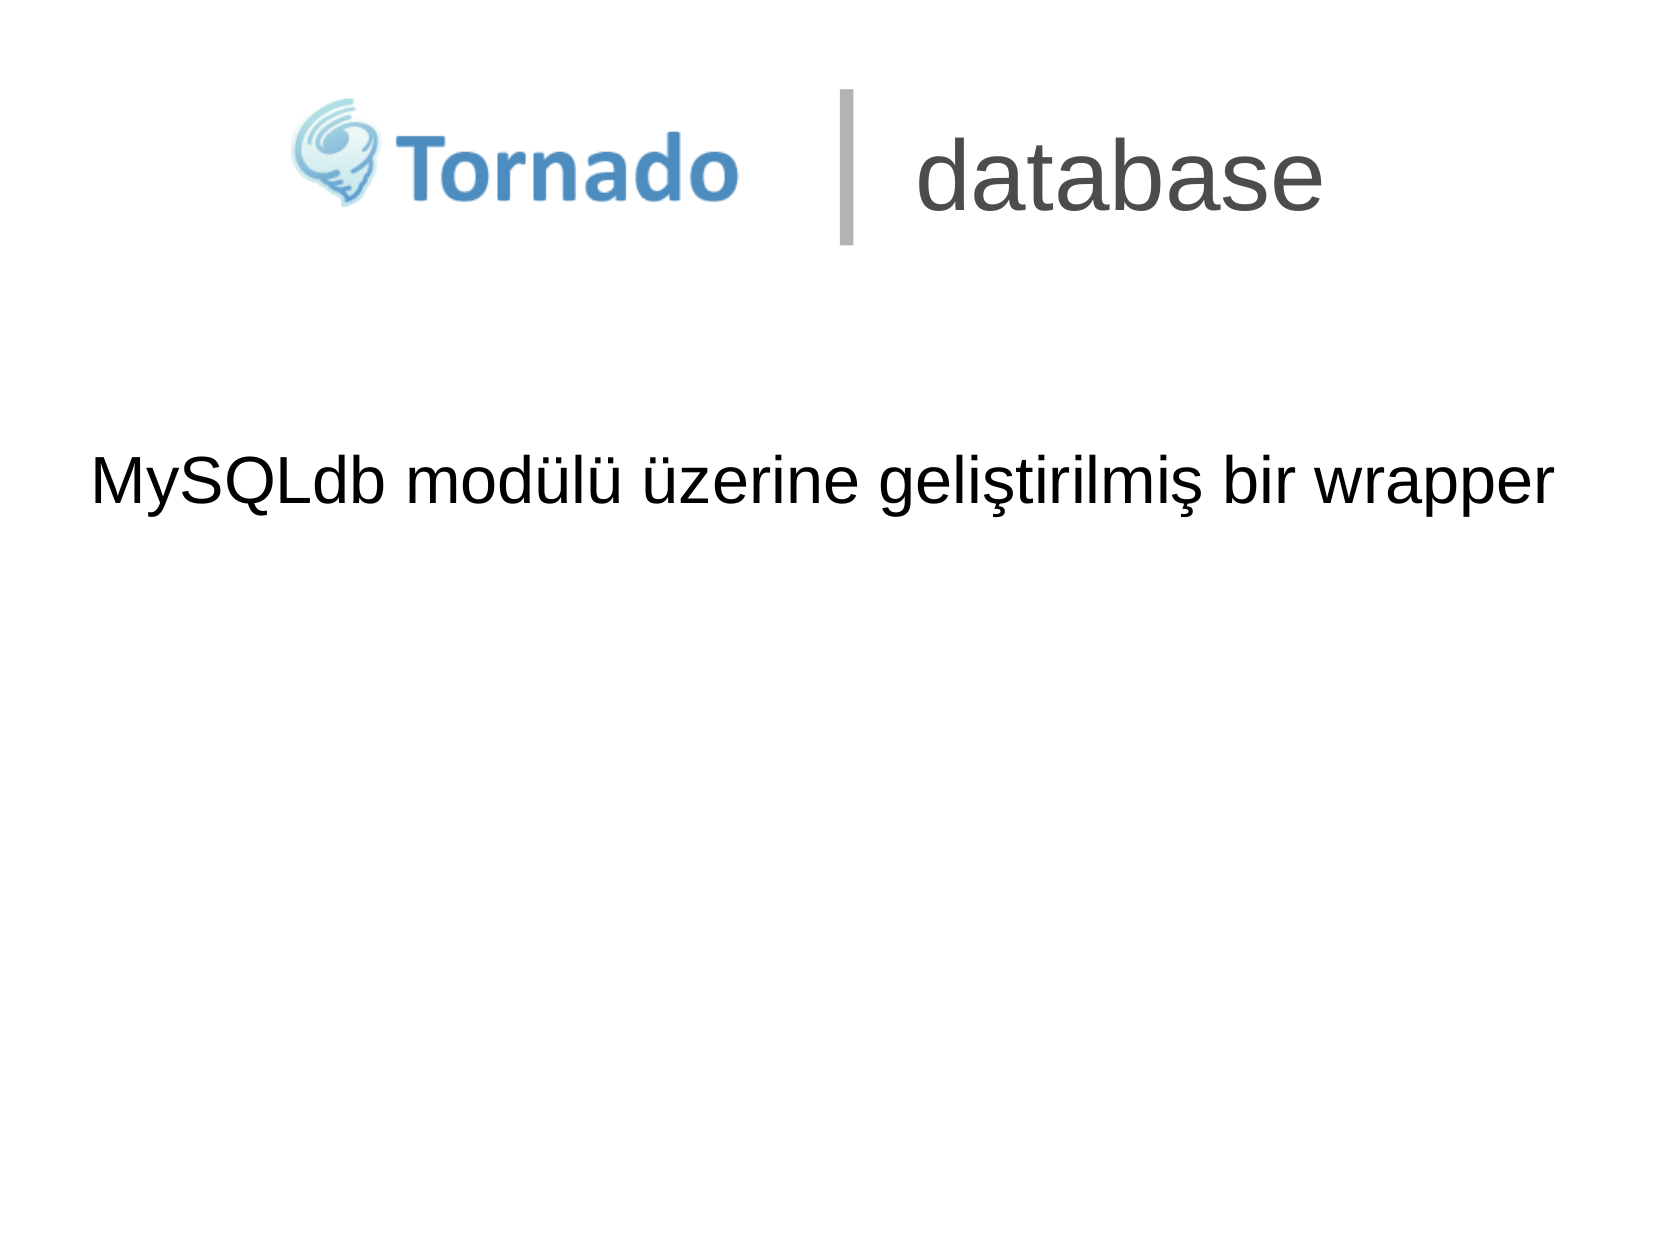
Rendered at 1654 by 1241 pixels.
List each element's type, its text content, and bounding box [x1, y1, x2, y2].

title [82, 49, 1571, 257]
picture [291, 94, 739, 207]
list MySQLdb modülü üzerine geliştirilmiş bir wrapper [82, 442, 838, 709]
list [838, 295, 1642, 1114]
text_box | database [804, 59, 1365, 296]
